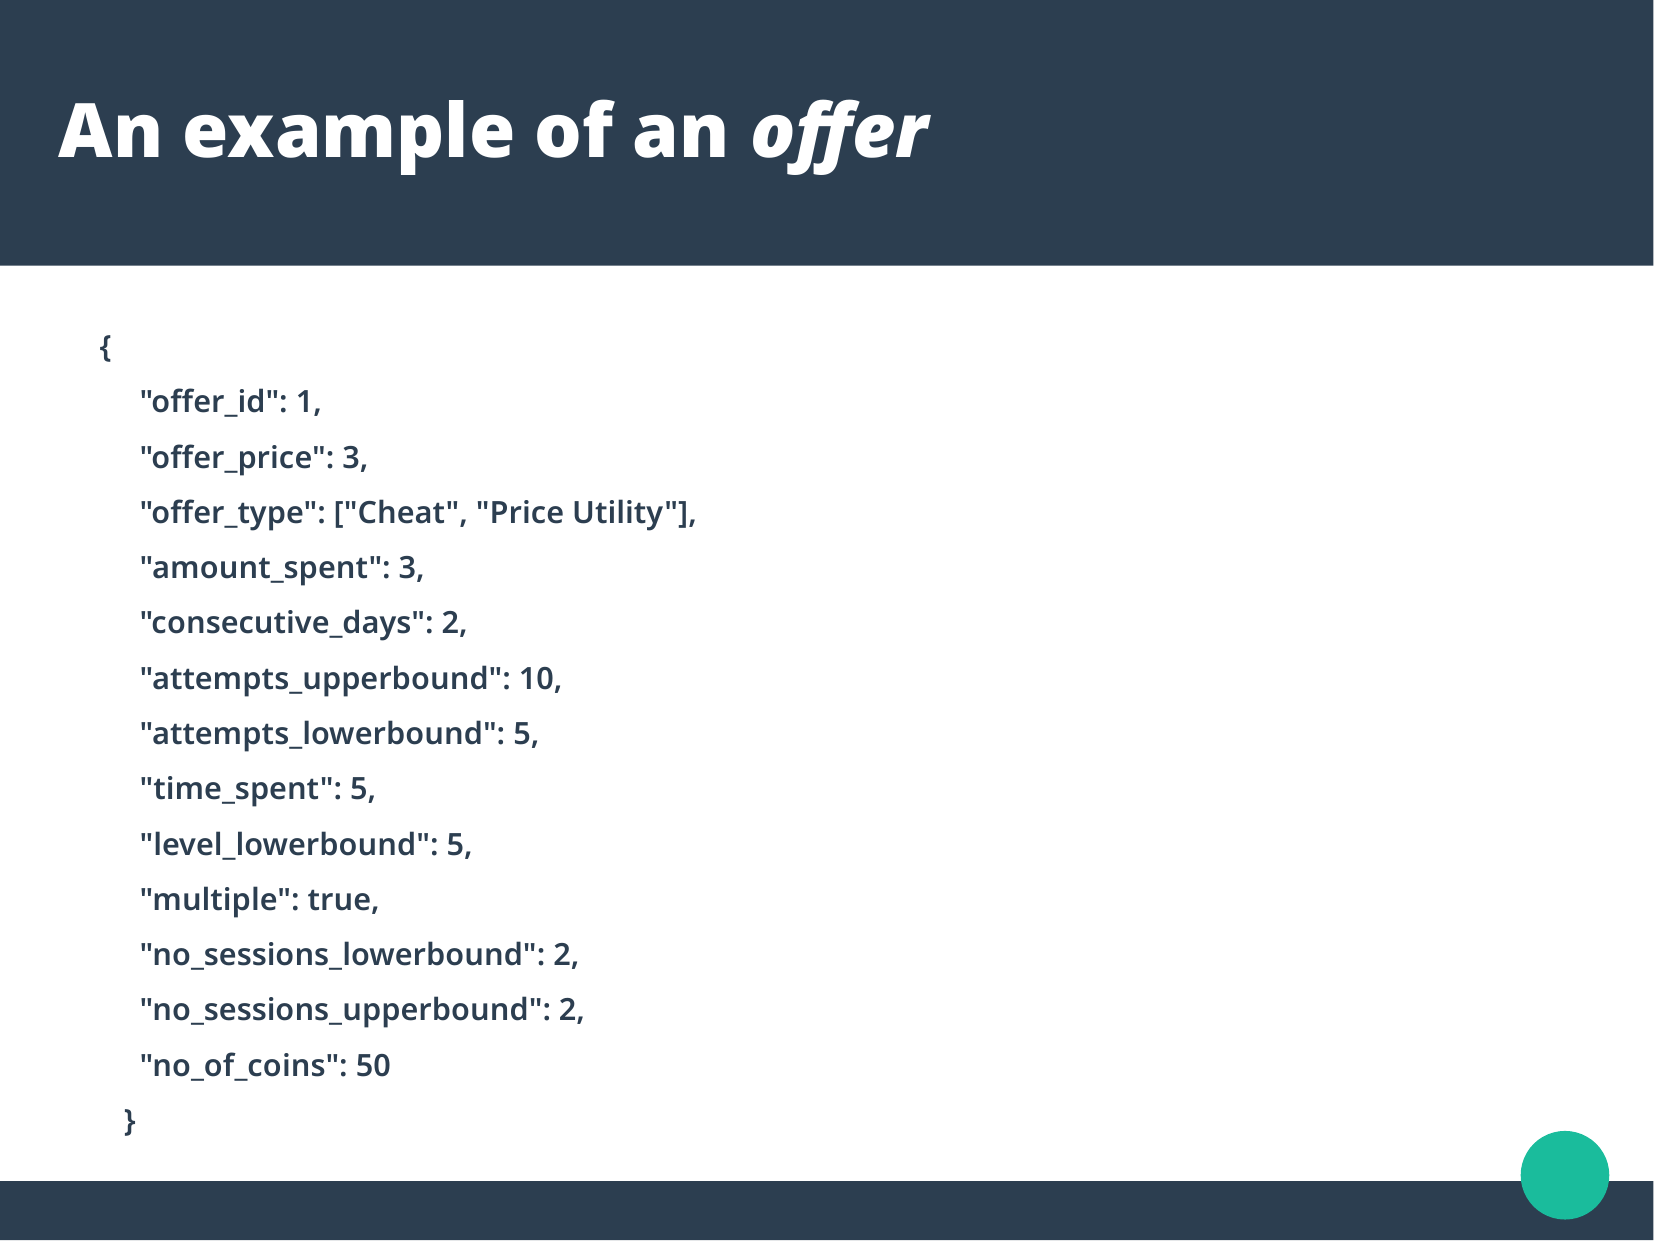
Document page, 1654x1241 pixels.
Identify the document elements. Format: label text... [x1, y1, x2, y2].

list { "offer_id": 1, "offer_price": 3, "offer_type": ["Cheat", "Price Utility"], "amount_spent": 3, "consecutive_days": 2, "attempts_upperbound": 10, "attempts_lowerbound": 5, "time_spent": 5, "level_lowerbound": 5, "multiple": true, "no_sessions_lowerbound": 2, "no_sessions_upperbound": 2, "no_of_coins": 50 } [59, 324, 1595, 1152]
title An example of an offer [59, 49, 1595, 207]
